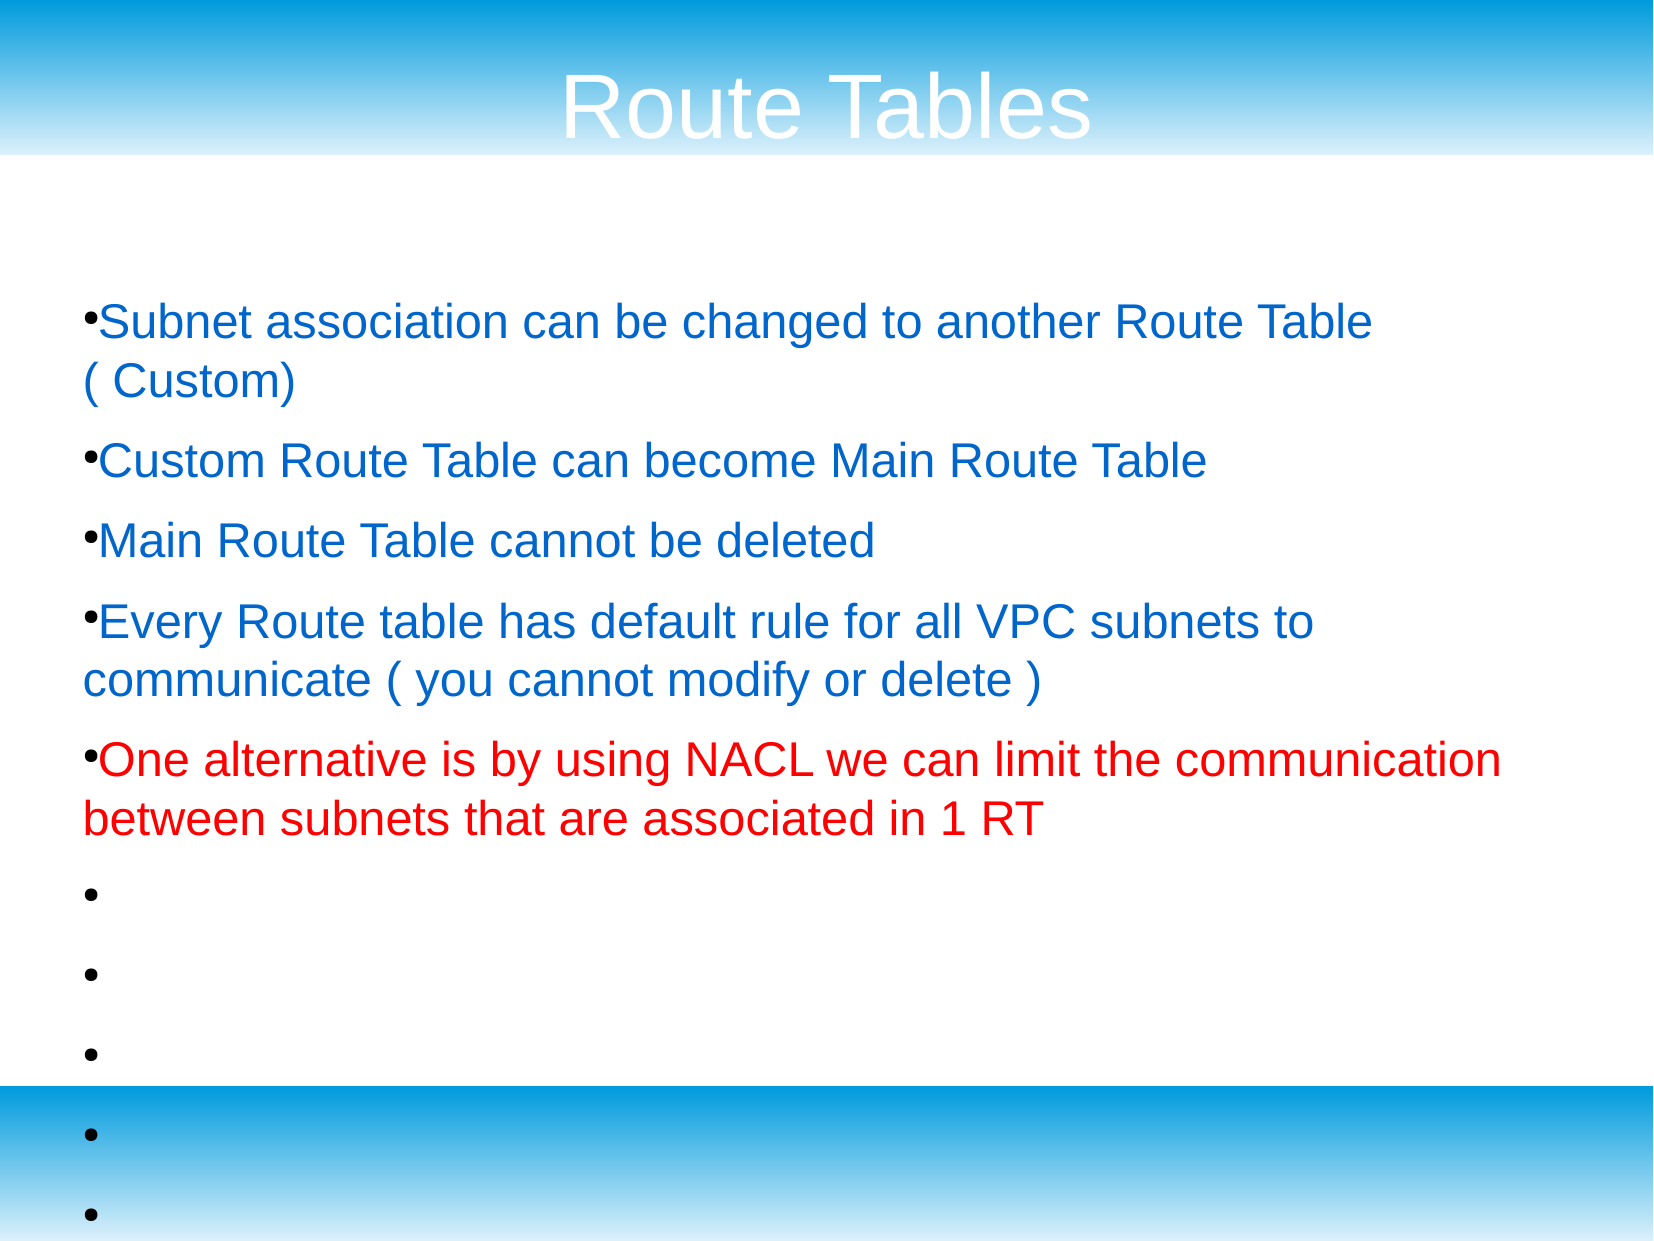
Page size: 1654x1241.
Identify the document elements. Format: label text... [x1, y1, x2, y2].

title Route Tables [82, 49, 1571, 155]
list Subnet association can be changed to another Route Table ( Custom) Custom Route Table can become Main Route Table Main Route Table cannot be deleted Every Route table has default rule for all VPC subnets to communicate ( you cannot modify or delete ) One alternative is by using NACL we can limit the communication between subnets that are associated in 1 RT [82, 290, 1571, 1010]
